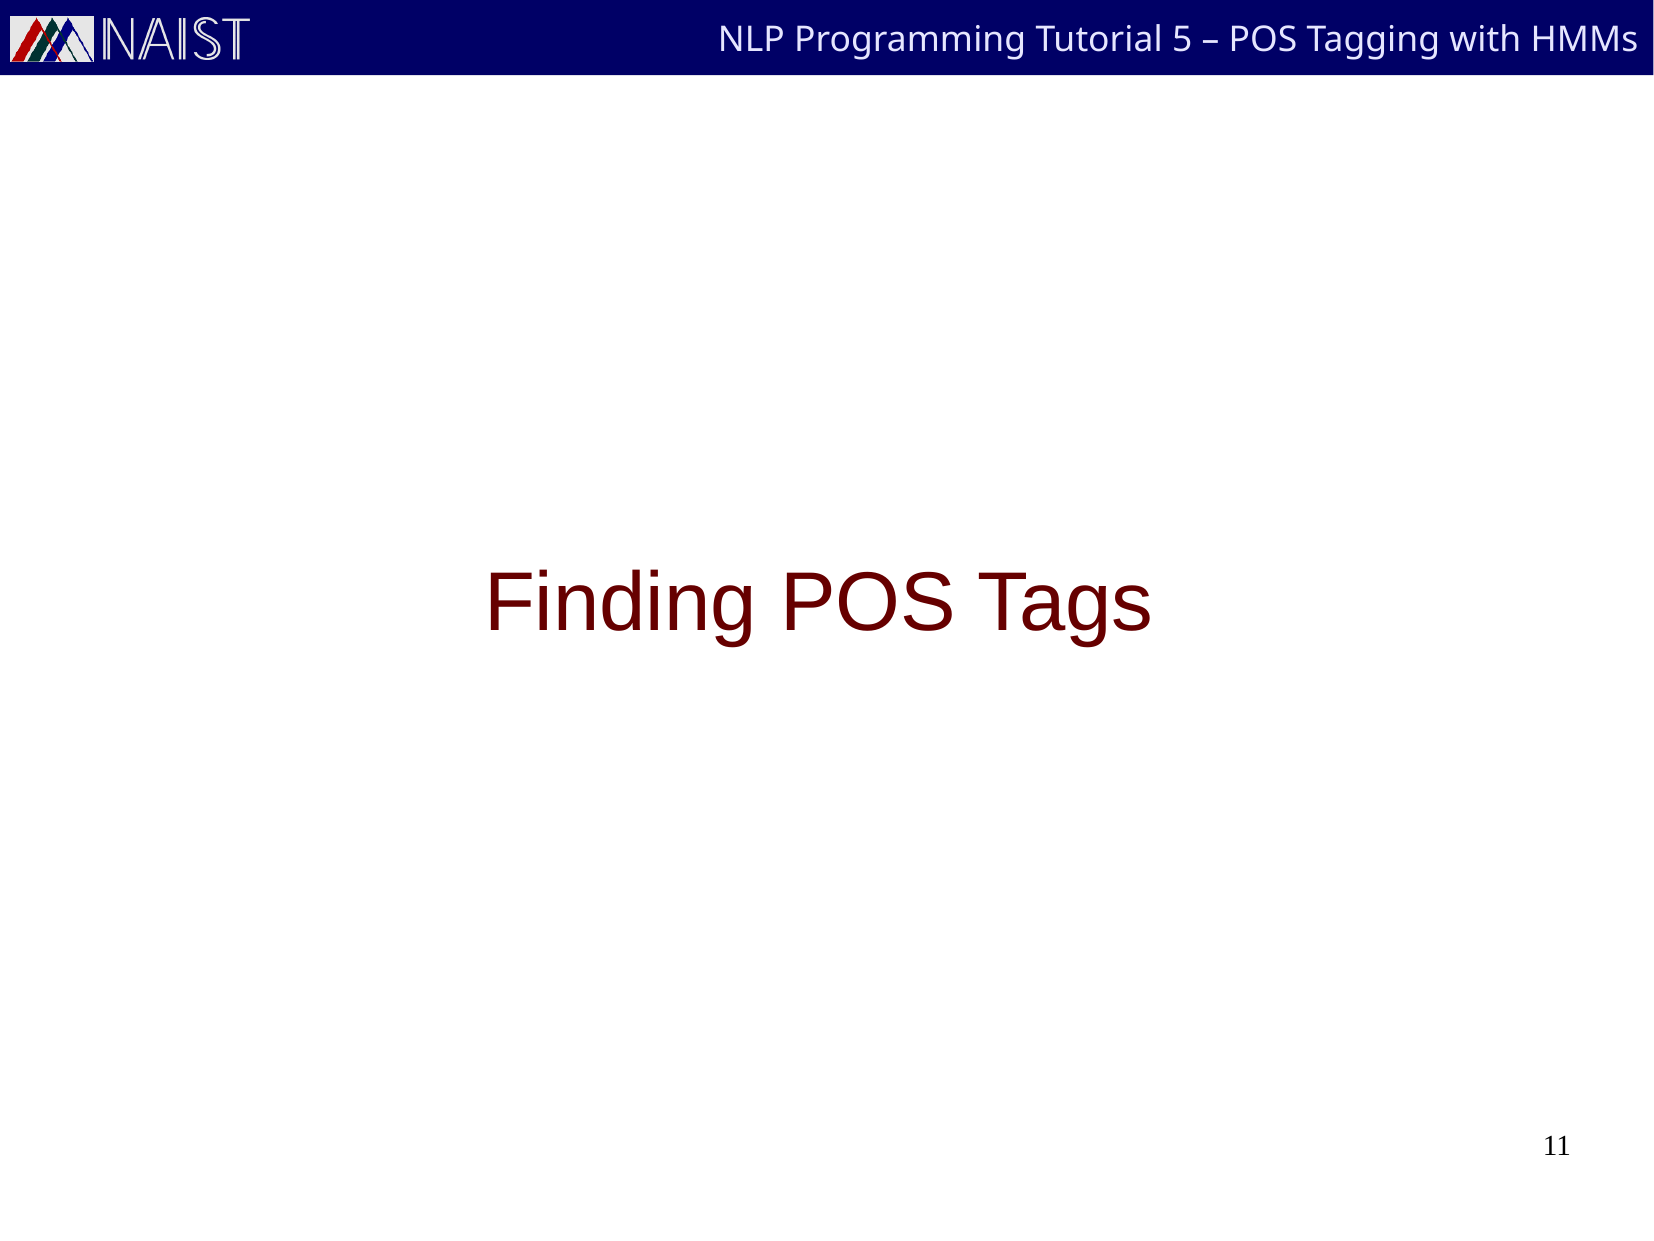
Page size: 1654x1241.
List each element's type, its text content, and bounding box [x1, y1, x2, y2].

title Finding POS Tags [75, 506, 1564, 698]
picture [102, 17, 251, 60]
picture [10, 16, 94, 62]
